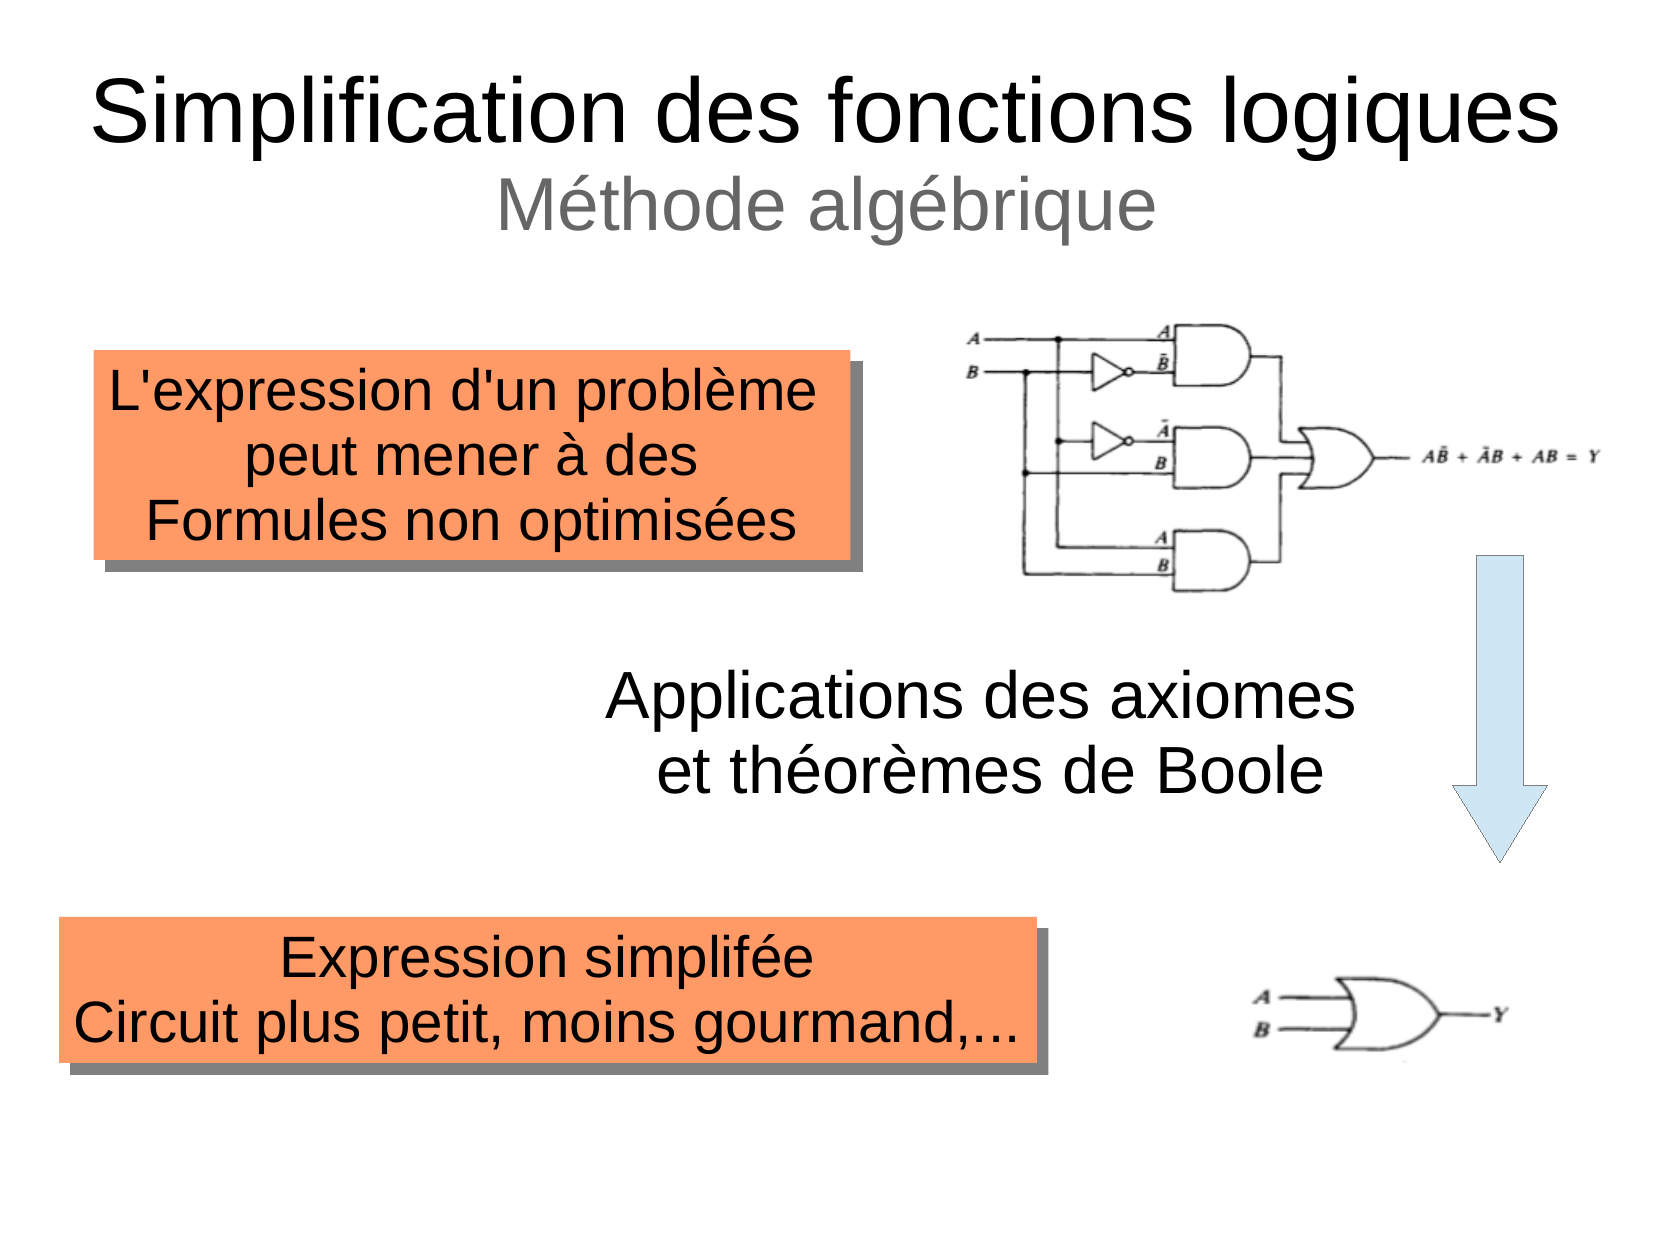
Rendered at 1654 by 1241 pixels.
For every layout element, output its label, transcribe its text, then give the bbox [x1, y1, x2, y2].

text_box Expression simplifée Circuit plus petit, moins gourmand,... [59, 916, 1037, 1063]
title Simplification des fonctions logiques Méthode algébrique [82, 56, 1571, 250]
picture [1204, 968, 1548, 1063]
text_box [1452, 555, 1548, 863]
picture [934, 307, 1607, 598]
text_box Applications des axiomes et théorèmes de Boole [591, 650, 1394, 815]
text_box L'expression d'un problème peut mener à des Formules non optimisées [93, 350, 851, 560]
